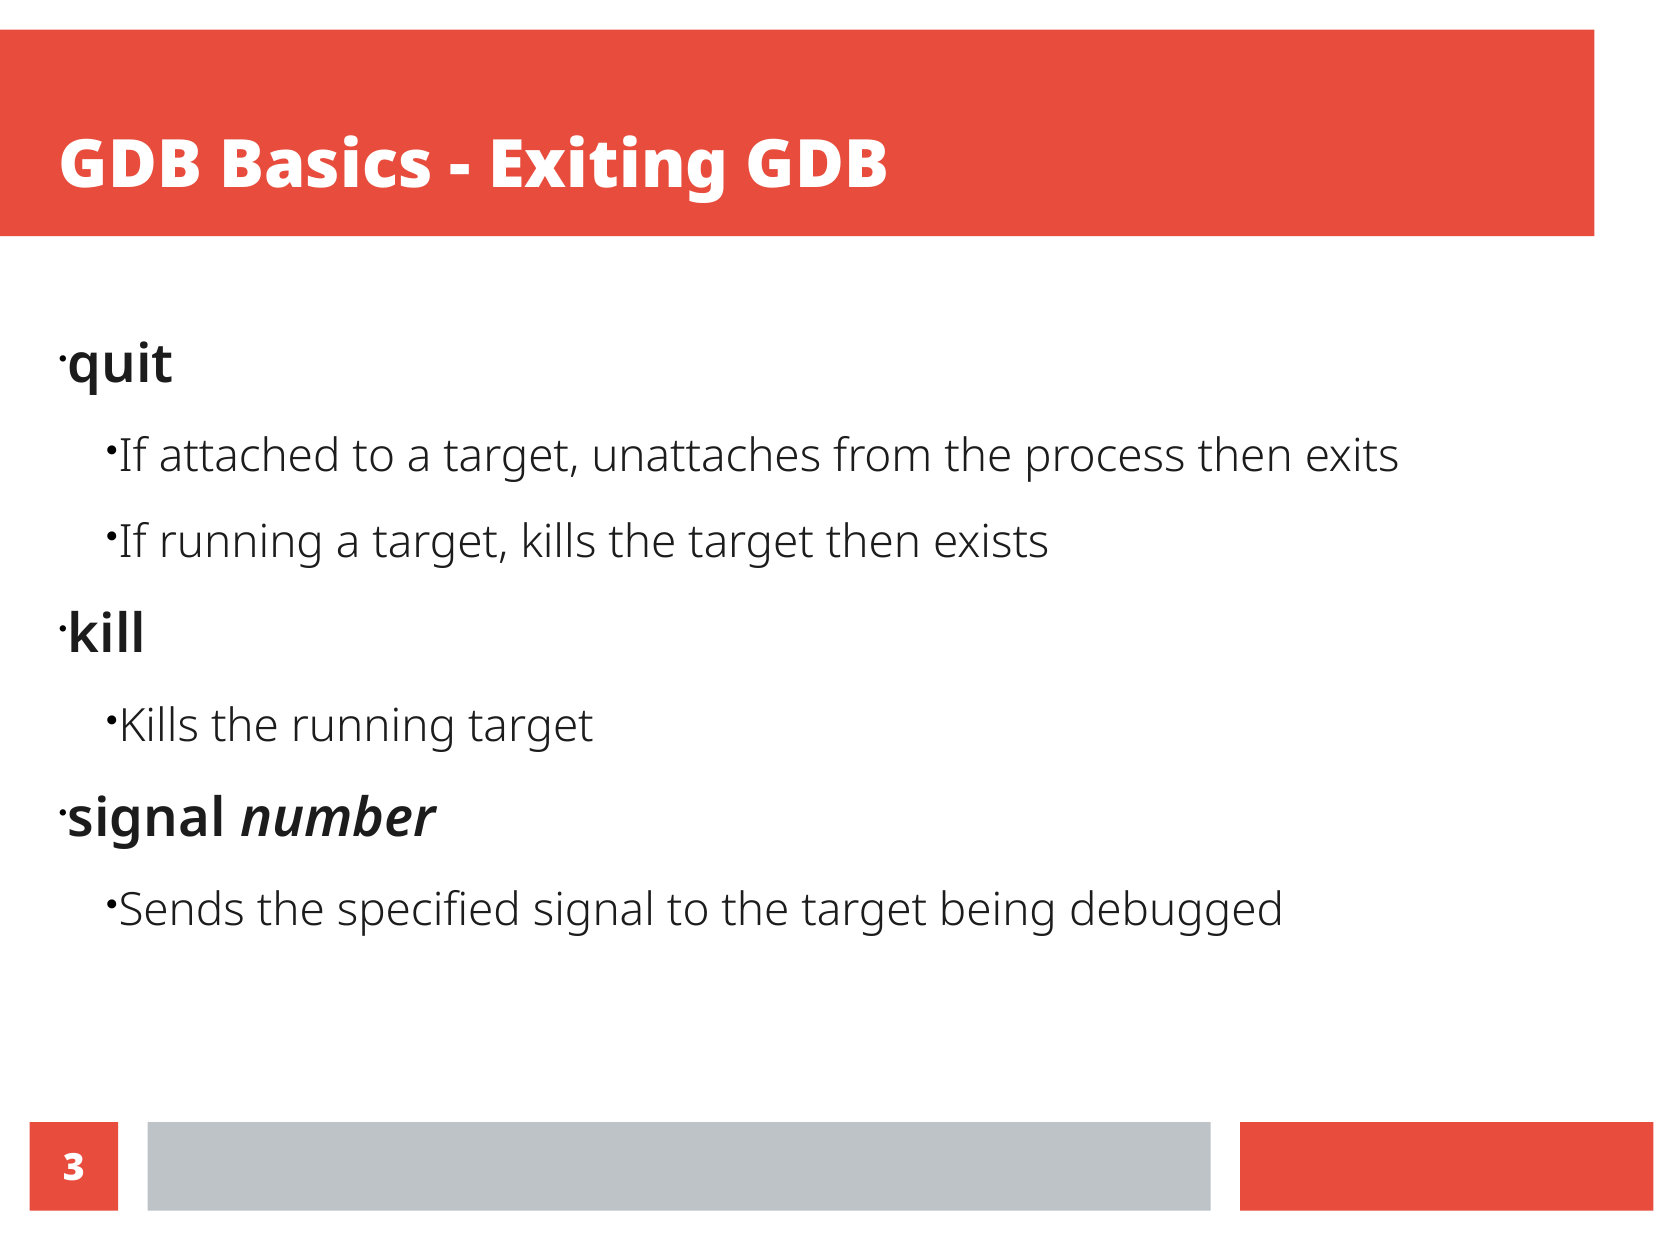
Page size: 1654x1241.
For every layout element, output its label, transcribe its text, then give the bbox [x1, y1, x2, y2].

list quit If attached to a target, unattaches from the process then exits If running a target, kills the target then exists kill Kills the running target signal number Sends the specified signal to the target being debugged [59, 324, 1565, 1093]
title GDB Basics - Exiting GDB [59, 59, 1595, 207]
